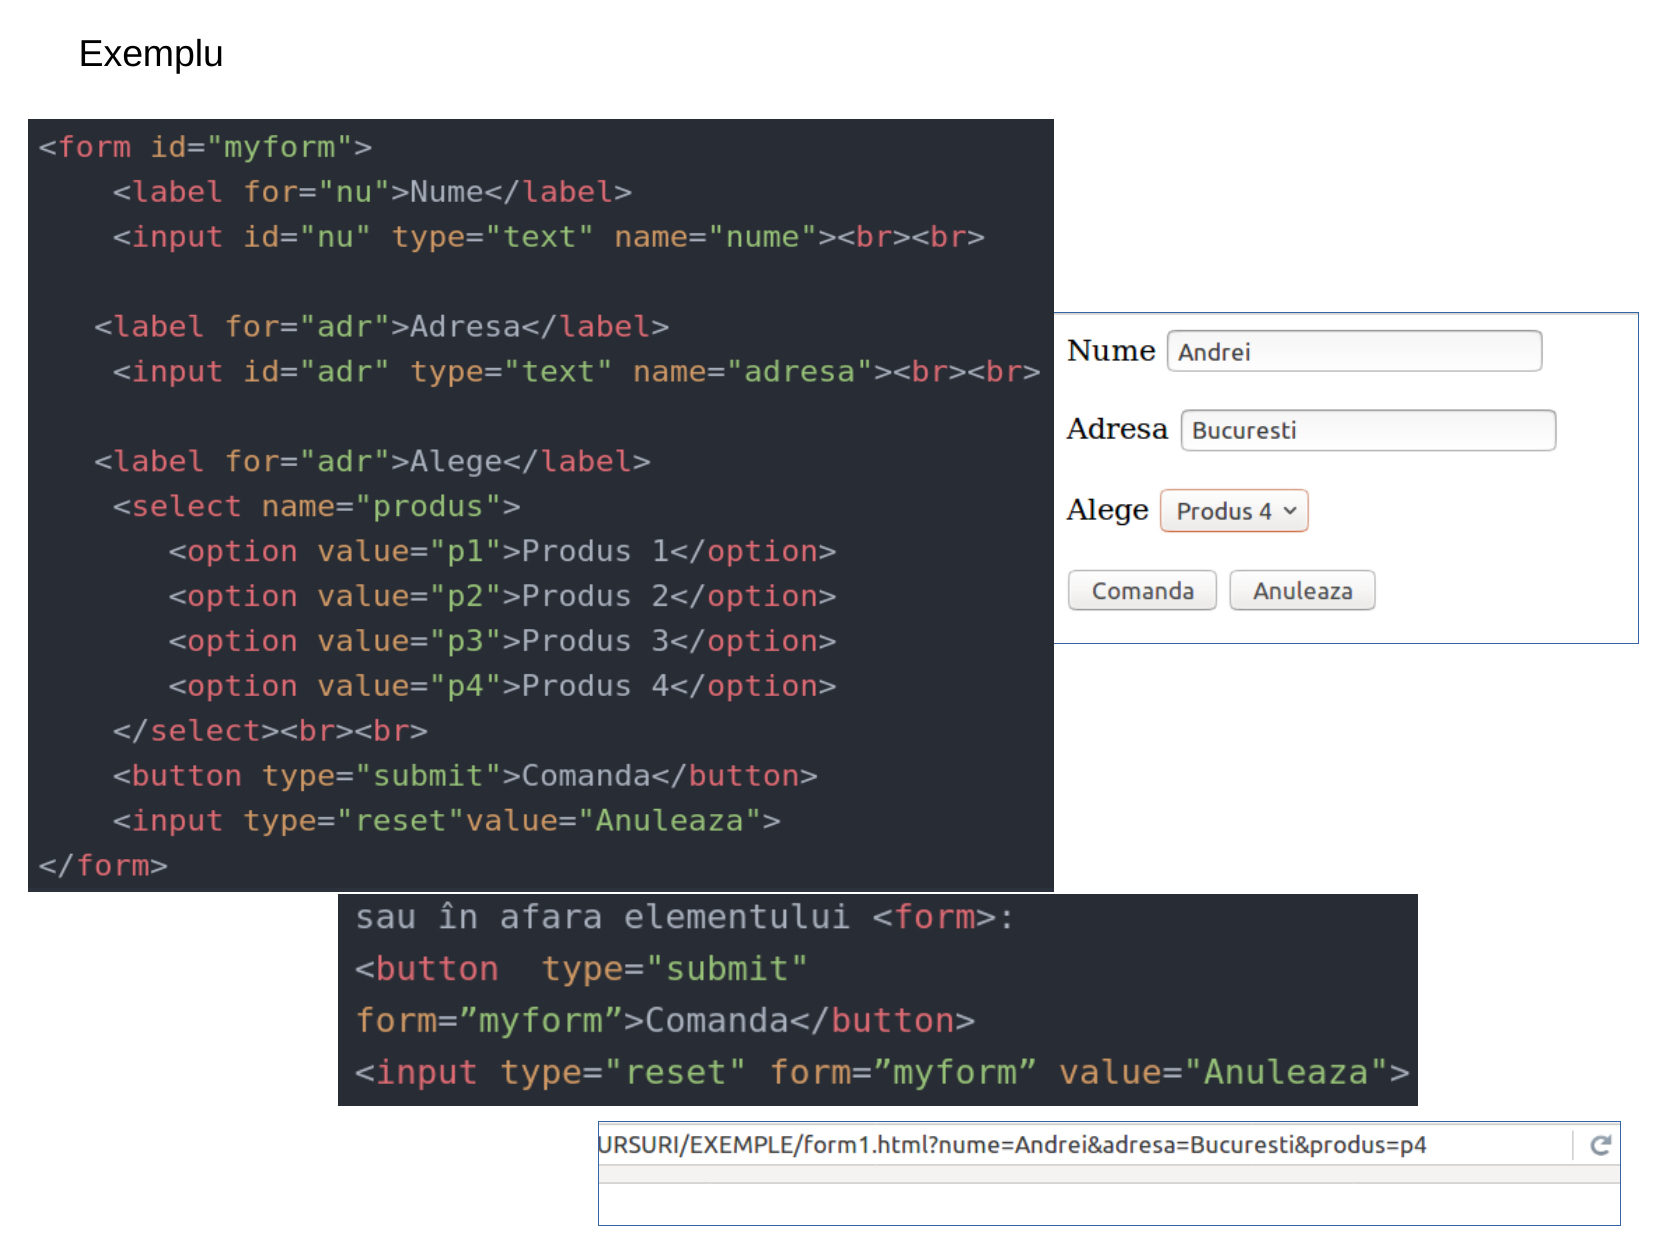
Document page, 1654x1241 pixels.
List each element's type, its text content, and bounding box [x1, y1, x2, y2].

text_box Exemplu [63, 24, 239, 82]
picture [598, 1121, 1621, 1226]
picture [338, 894, 1418, 1106]
picture [28, 119, 1639, 892]
